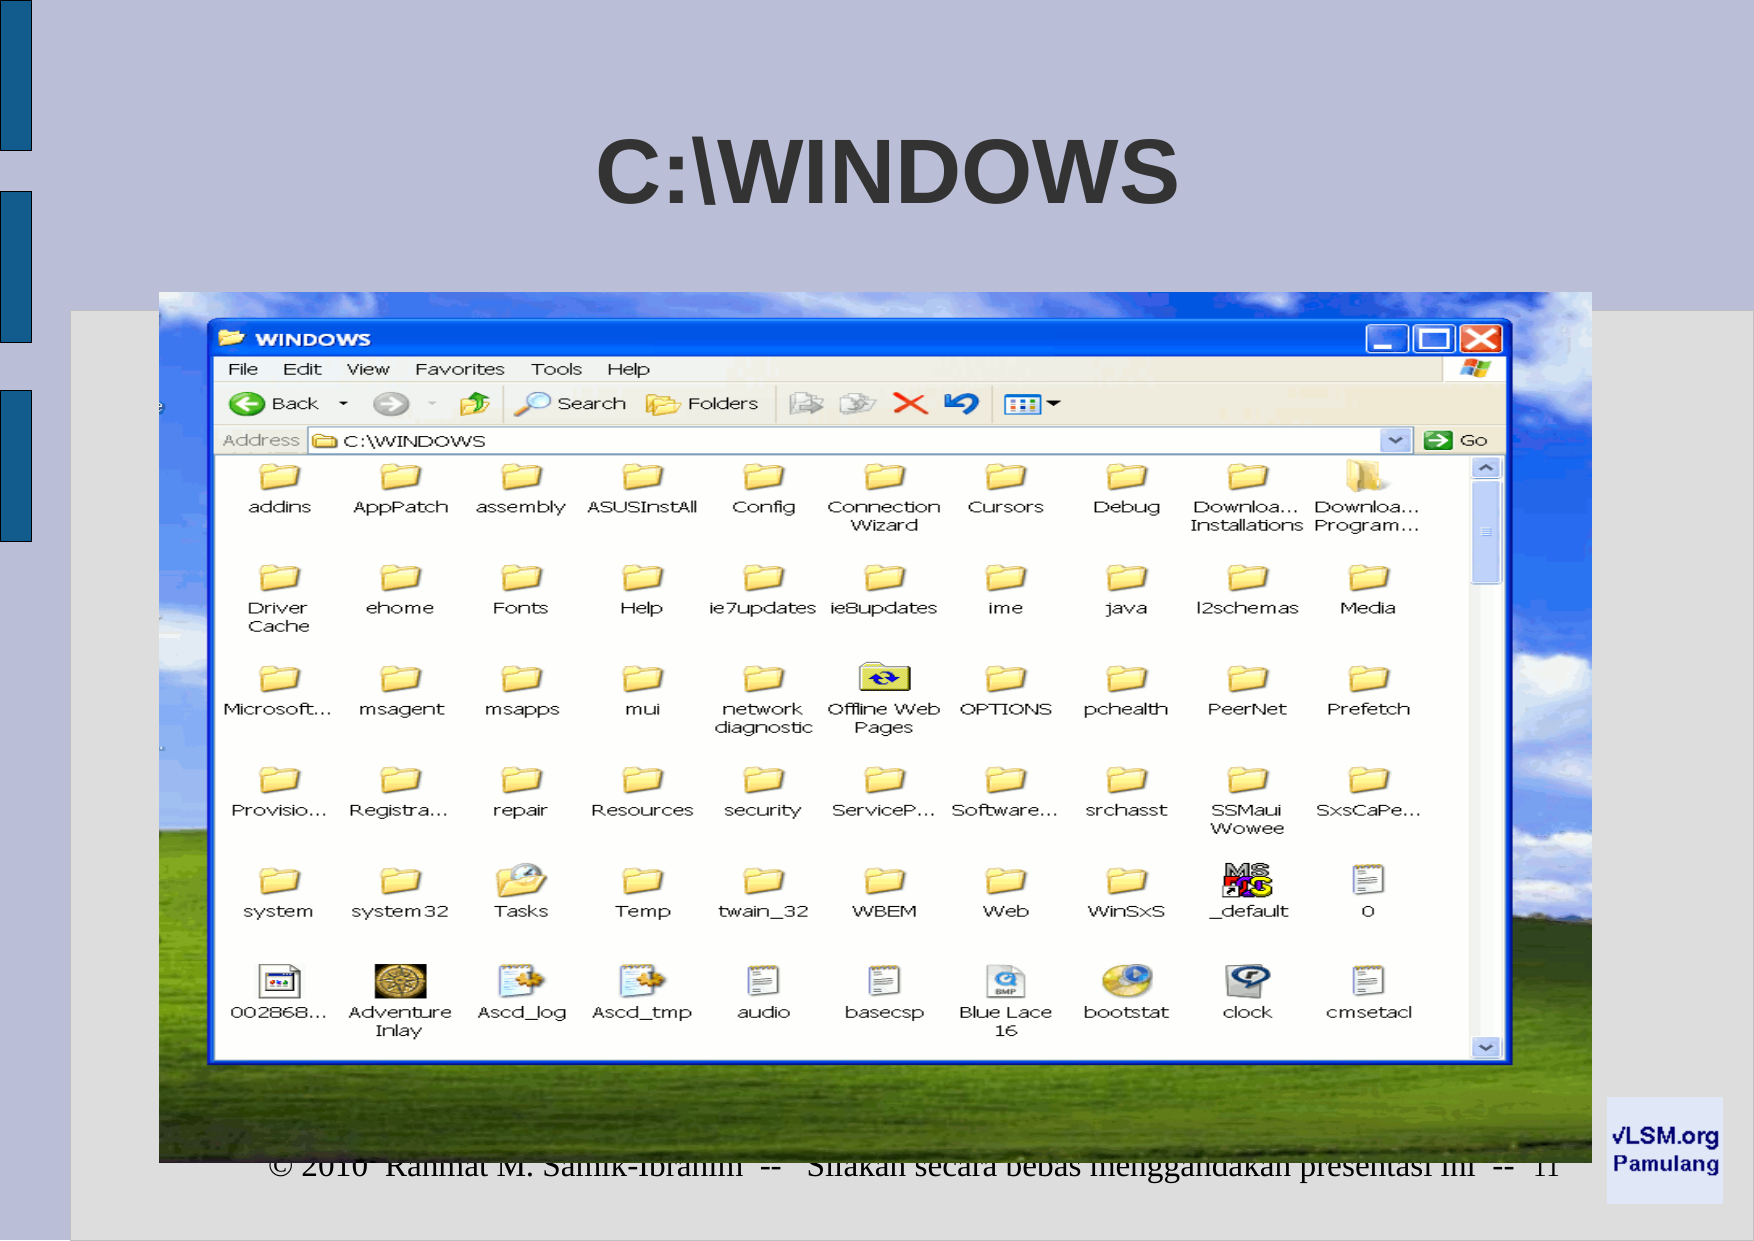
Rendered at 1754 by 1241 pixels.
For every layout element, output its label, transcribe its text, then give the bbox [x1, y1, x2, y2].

picture [1607, 1097, 1723, 1204]
picture [159, 292, 1592, 1163]
title C:\WINDOWS [77, 99, 1700, 244]
